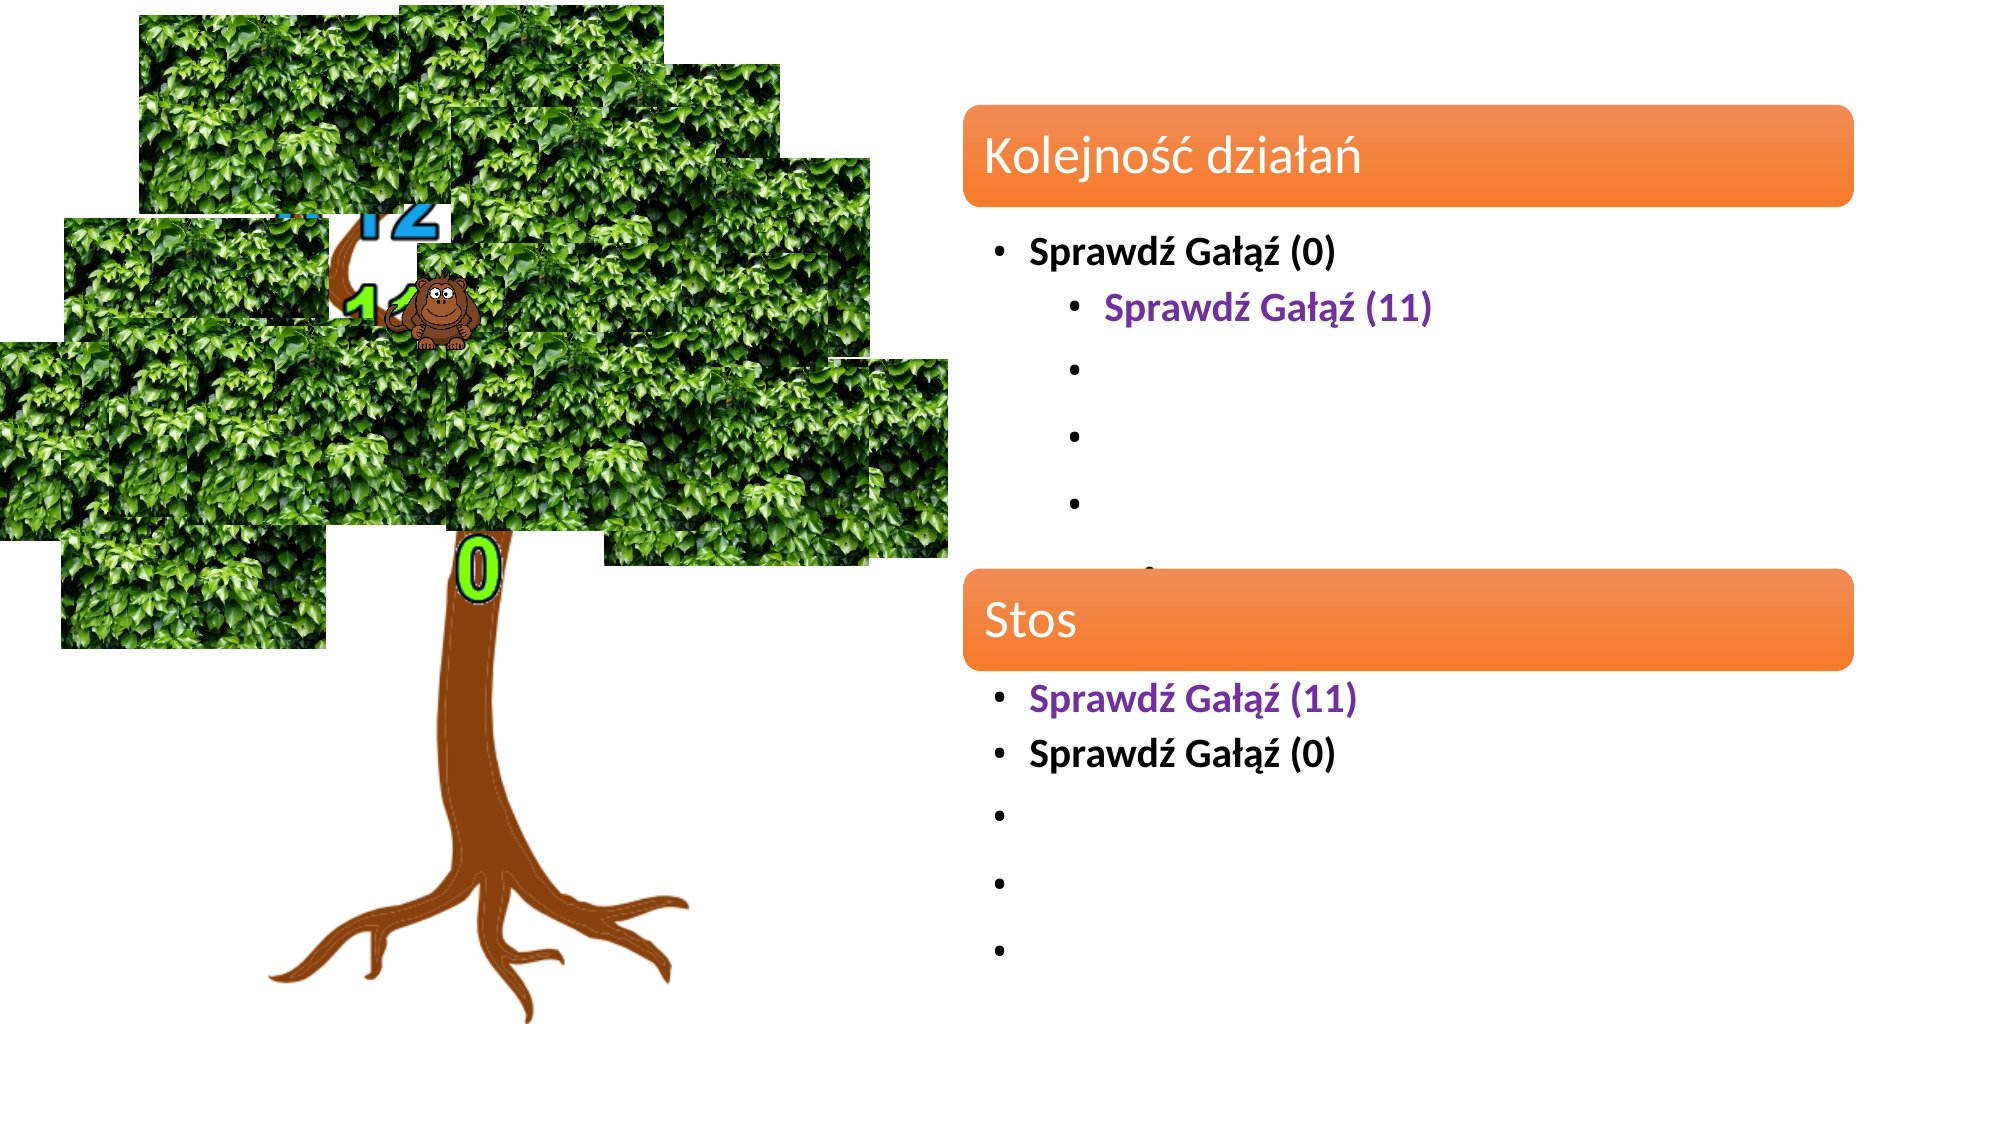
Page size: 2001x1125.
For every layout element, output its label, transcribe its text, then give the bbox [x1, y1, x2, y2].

text_box Kolejność działań [963, 104, 1854, 208]
text_box Sprawdź Gałąź (0) Sprawdź Gałąź (11) [963, 224, 1854, 569]
text_box Sprawdź Gałąź (11) Sprawdź Gałąź (0) [963, 671, 1854, 954]
text_box Stos [963, 568, 1854, 671]
picture [0, 5, 948, 1024]
